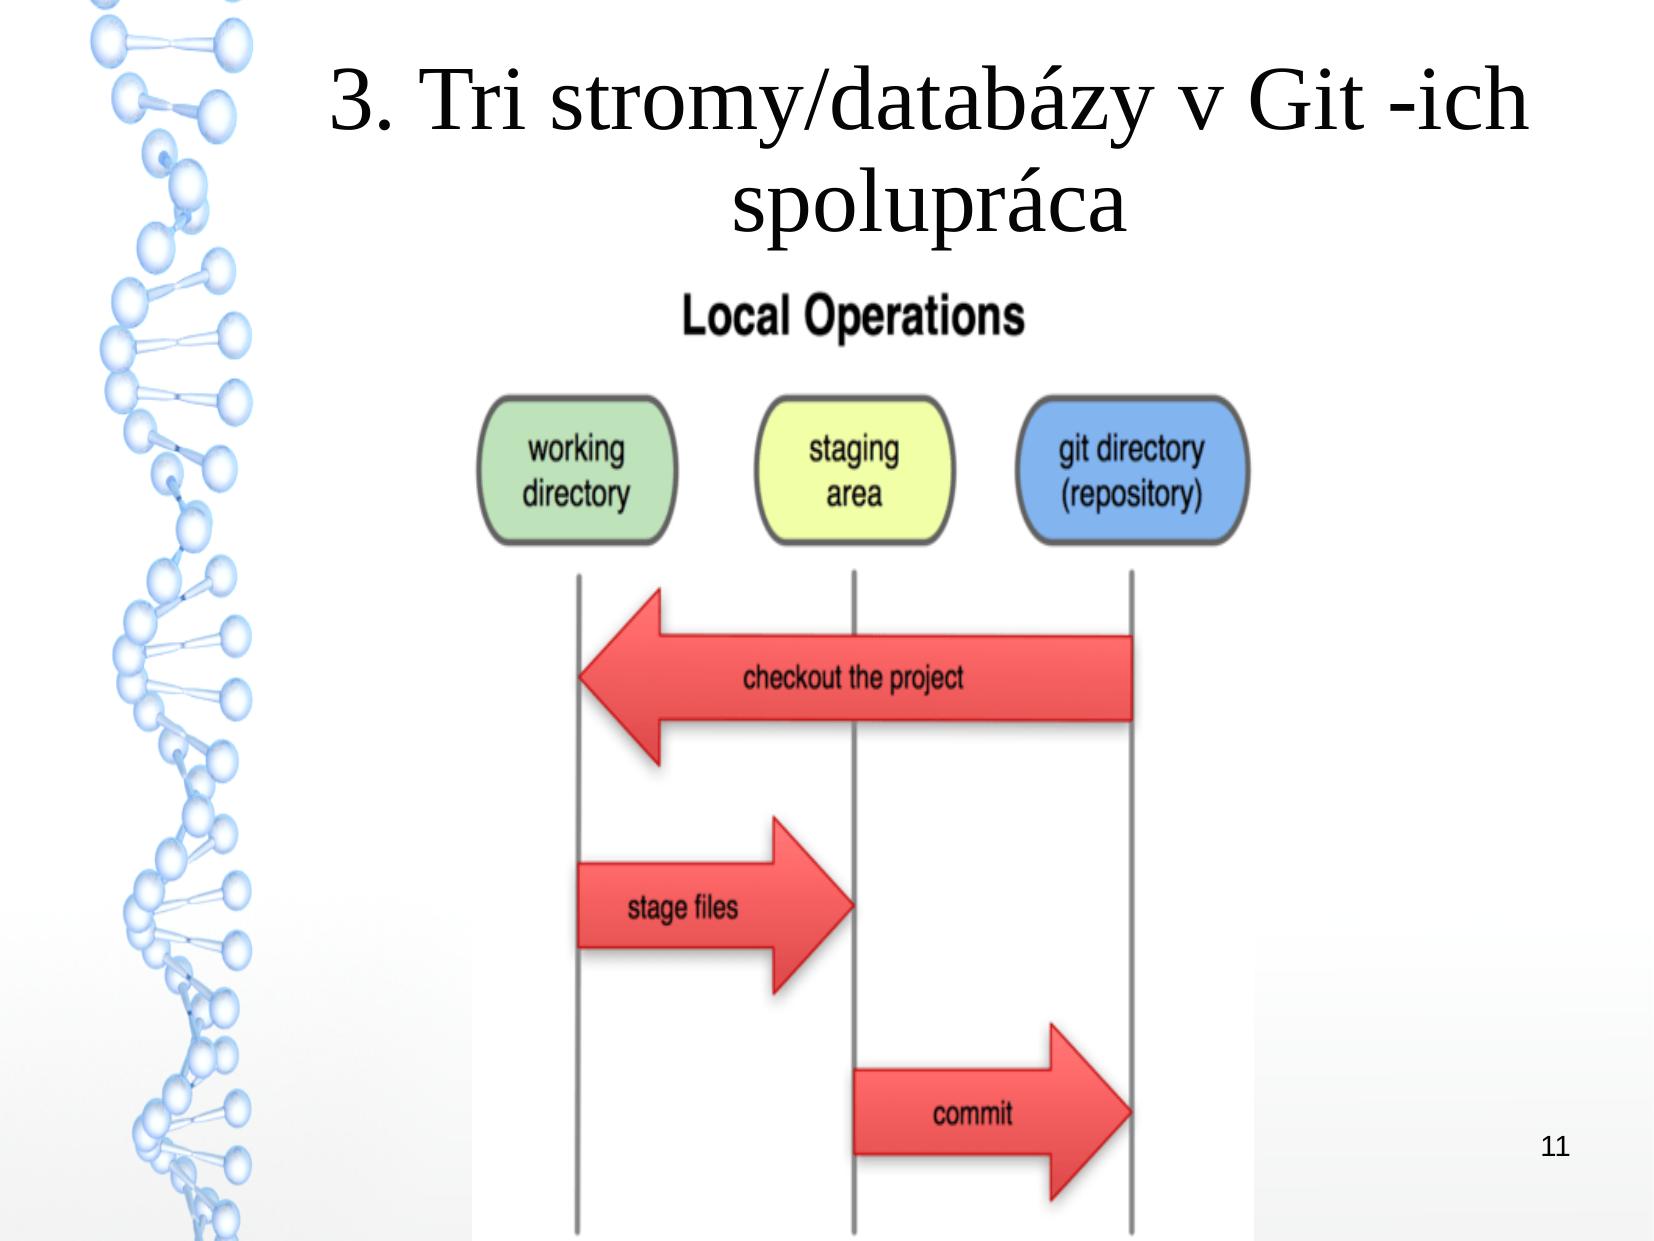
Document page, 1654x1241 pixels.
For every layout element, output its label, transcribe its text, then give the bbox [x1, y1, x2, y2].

title 3. Tri stromy/databázy v Git -ich spolupráca [265, 47, 1595, 252]
picture [0, 0, 1654, 1241]
